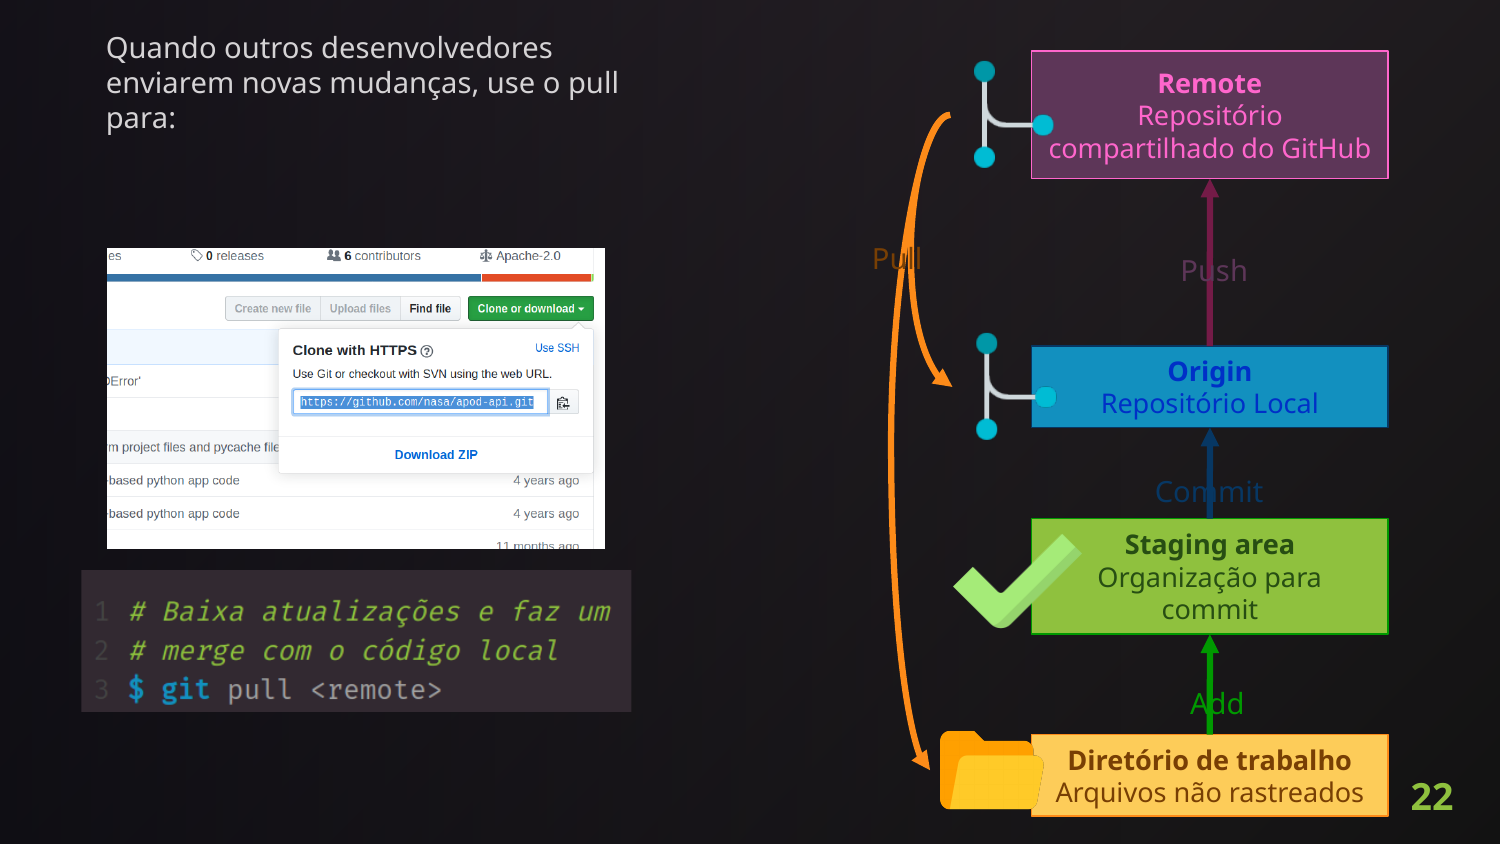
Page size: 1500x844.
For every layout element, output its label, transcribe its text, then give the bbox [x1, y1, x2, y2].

text_box Diretório de trabalho Arquivos não rastreados [1048, 734, 1389, 816]
text_box Origin Repositório Local [1081, 346, 1389, 428]
text_box Quando outros desenvolvedores enviarem novas mudanças, use o pull para: [90, 14, 649, 150]
text_box Pull [838, 190, 956, 312]
text_box Staging area Organização para commit [1082, 518, 1389, 635]
picture [953, 517, 1082, 645]
text_box Add [1158, 662, 1277, 744]
picture [930, 711, 1048, 829]
text_box Remote Repositório compartilhado do GitHub [1078, 50, 1389, 179]
picture [107, 248, 605, 550]
slide_number <number> [1382, 752, 1469, 844]
text_box Push [1134, 228, 1295, 310]
text_box Commit [1129, 450, 1290, 532]
picture [952, 322, 1081, 451]
picture [950, 50, 1078, 179]
picture [81, 570, 632, 712]
